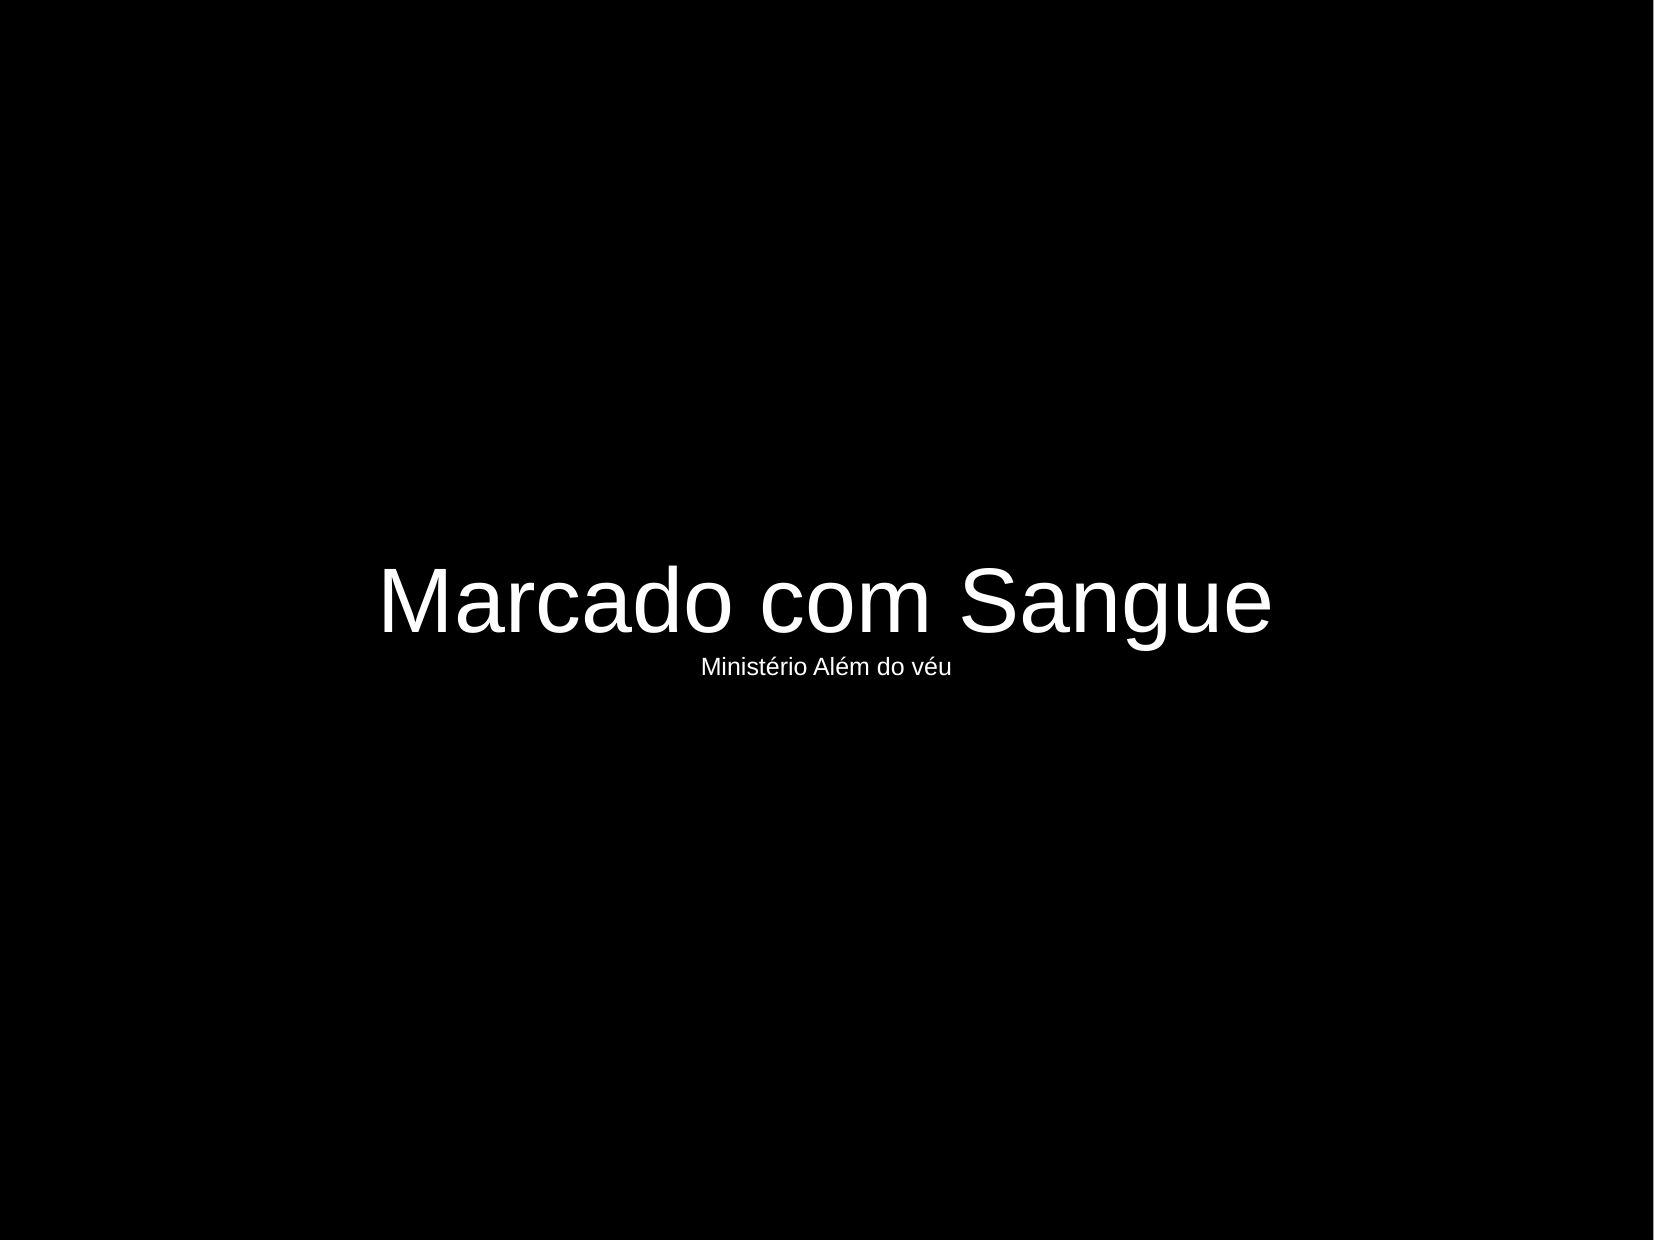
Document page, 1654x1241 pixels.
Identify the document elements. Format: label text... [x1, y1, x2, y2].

subtitle Marcado com Sangue Ministério Além do véu [82, 49, 1571, 1182]
